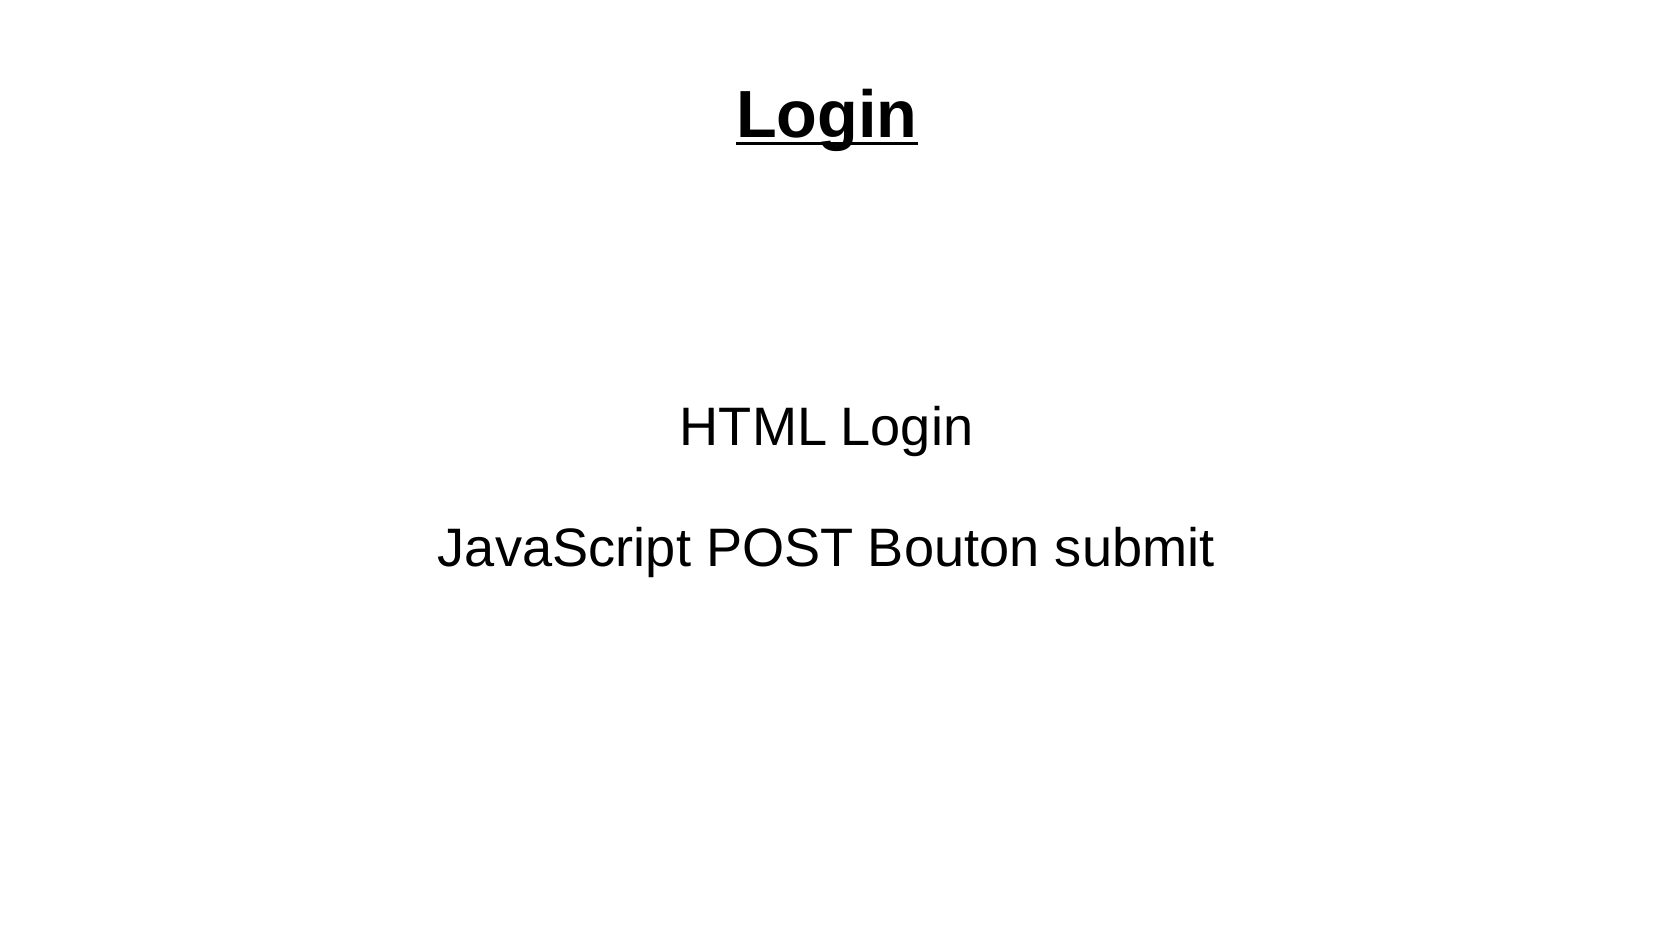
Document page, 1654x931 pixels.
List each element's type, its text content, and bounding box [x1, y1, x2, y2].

subtitle HTML Login JavaScript POST Bouton submit [82, 217, 1571, 758]
title Login [82, 37, 1571, 193]
